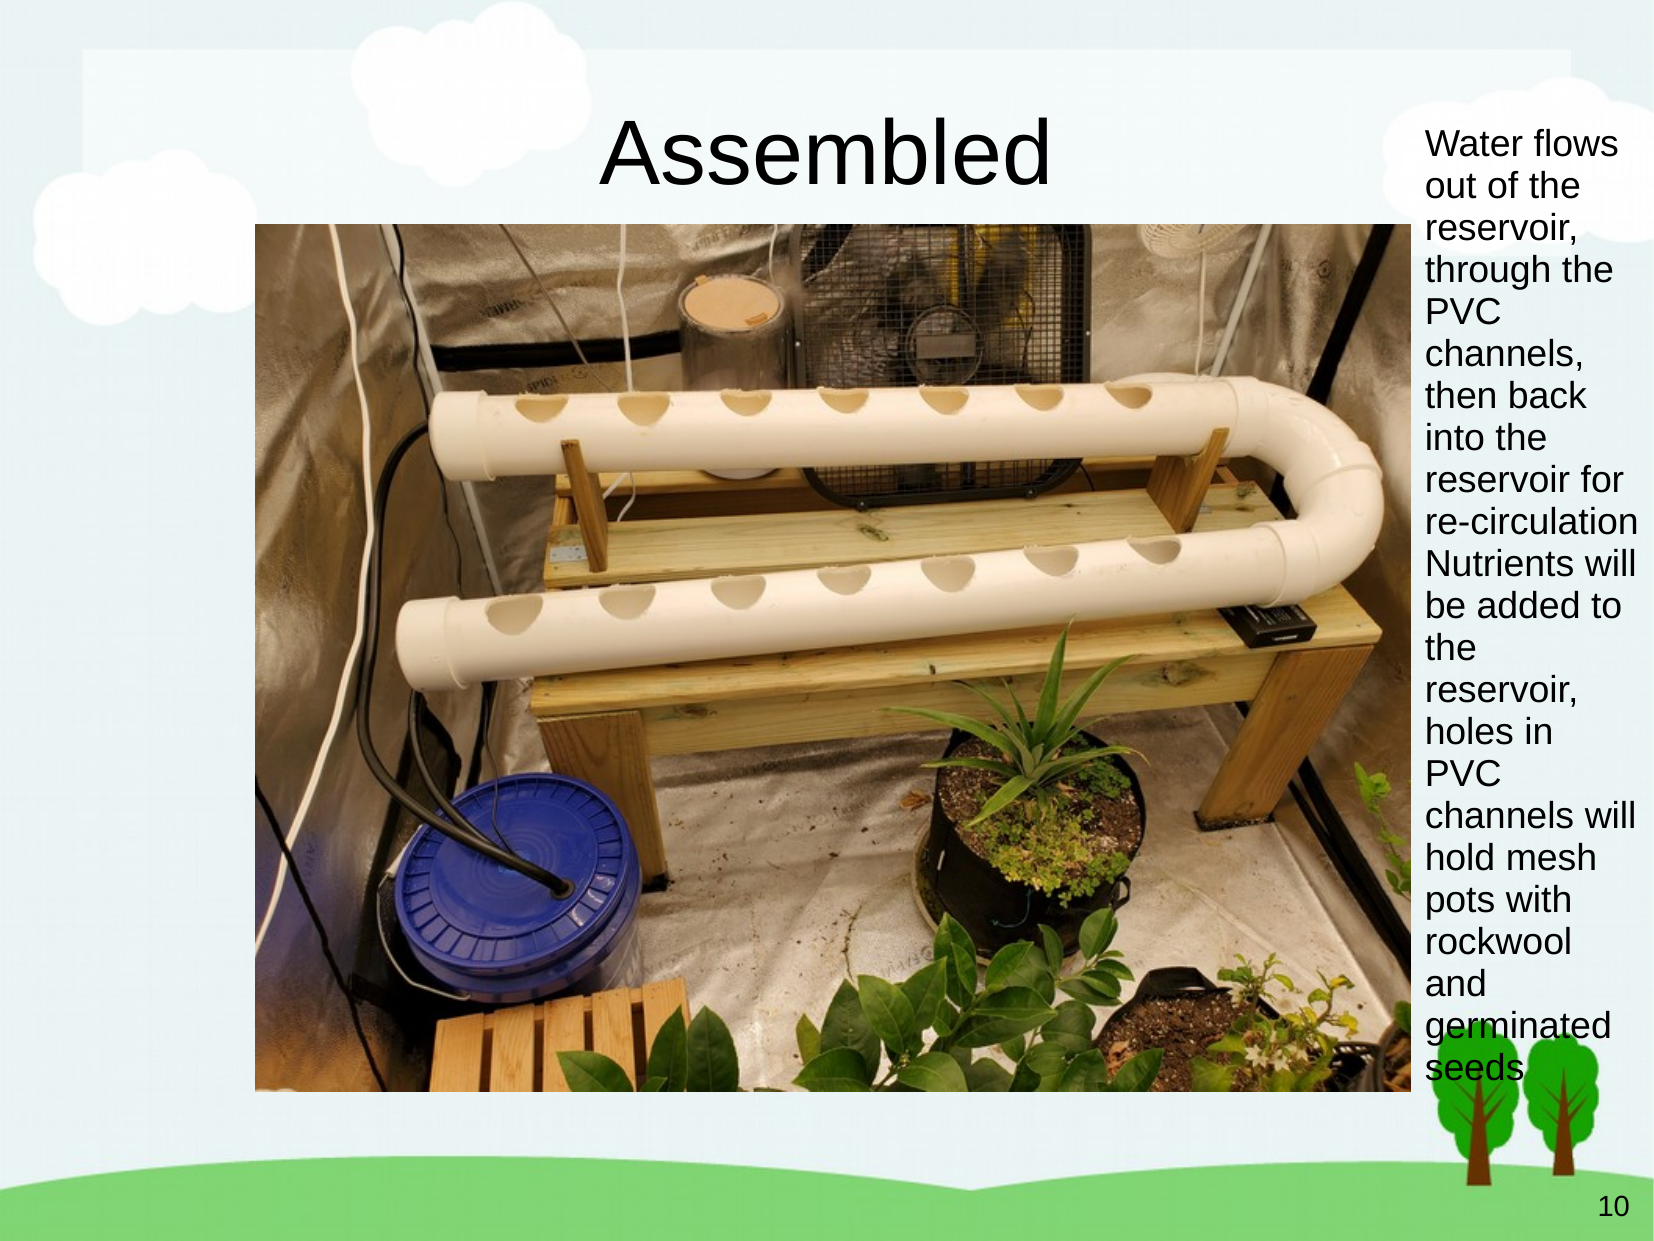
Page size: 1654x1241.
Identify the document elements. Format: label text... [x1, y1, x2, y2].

picture [0, 0, 1654, 1241]
text_box Water flows out of the reservoir, through the PVC channels, then back into the reservoir for re-circulation Nutrients will be added to the reservoir, holes in PVC channels will hold mesh pots with rockwool and germinated seeds [1410, 114, 1654, 1096]
title Assembled [82, 49, 1571, 257]
